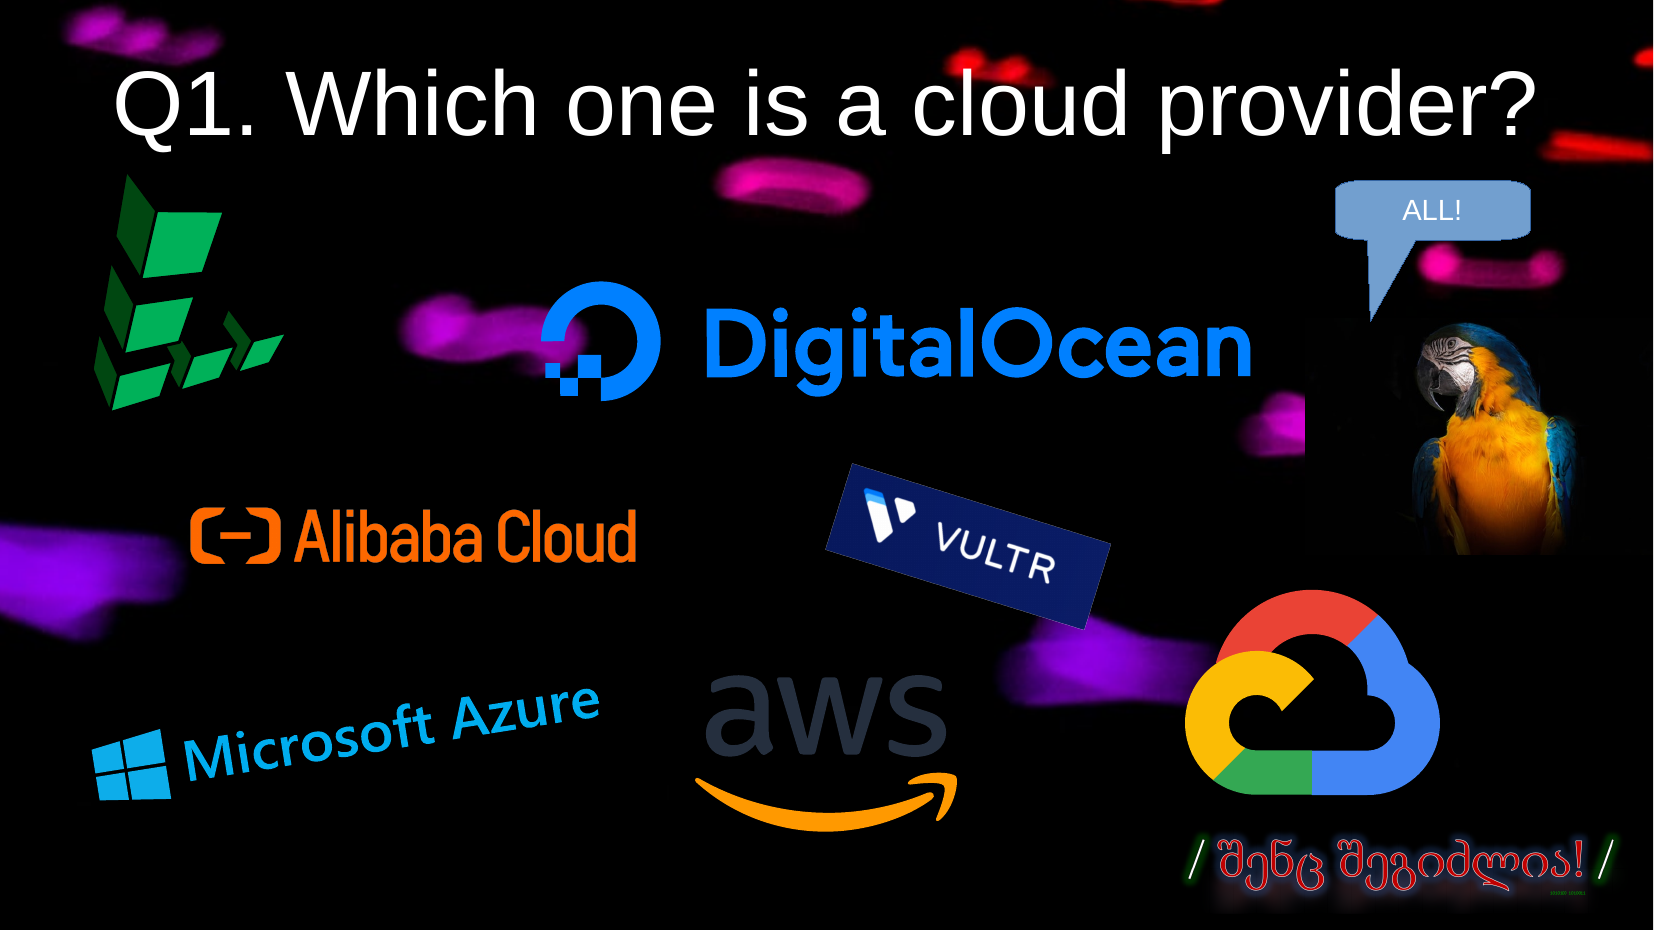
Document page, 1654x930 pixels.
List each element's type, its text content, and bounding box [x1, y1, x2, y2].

title Q1. Which one is a cloud provider? [82, 12, 1571, 195]
picture [0, 0, 1654, 930]
text_box ALL! [1335, 180, 1531, 322]
